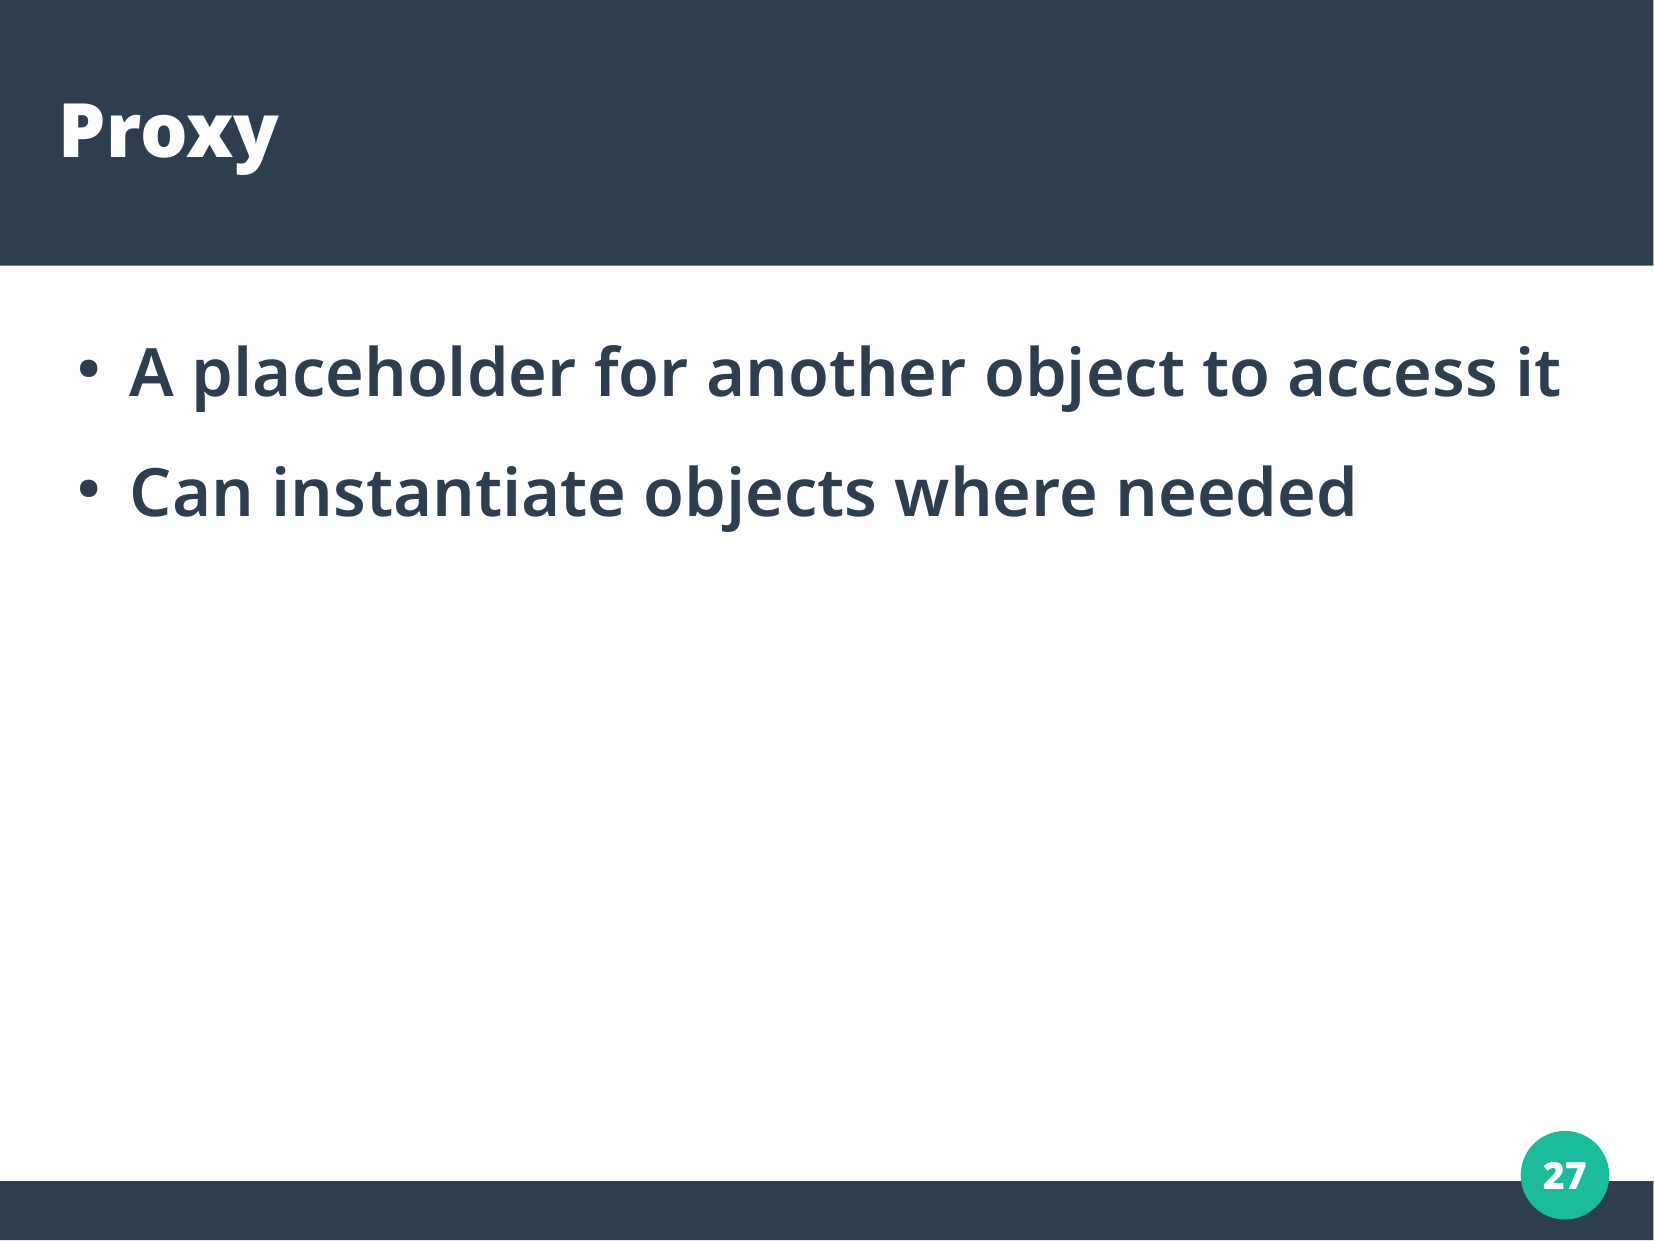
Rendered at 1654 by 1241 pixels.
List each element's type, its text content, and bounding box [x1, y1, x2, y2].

title Proxy [59, 49, 1595, 207]
list A placeholder for another object to access it Can instantiate objects where needed [59, 324, 1595, 1152]
